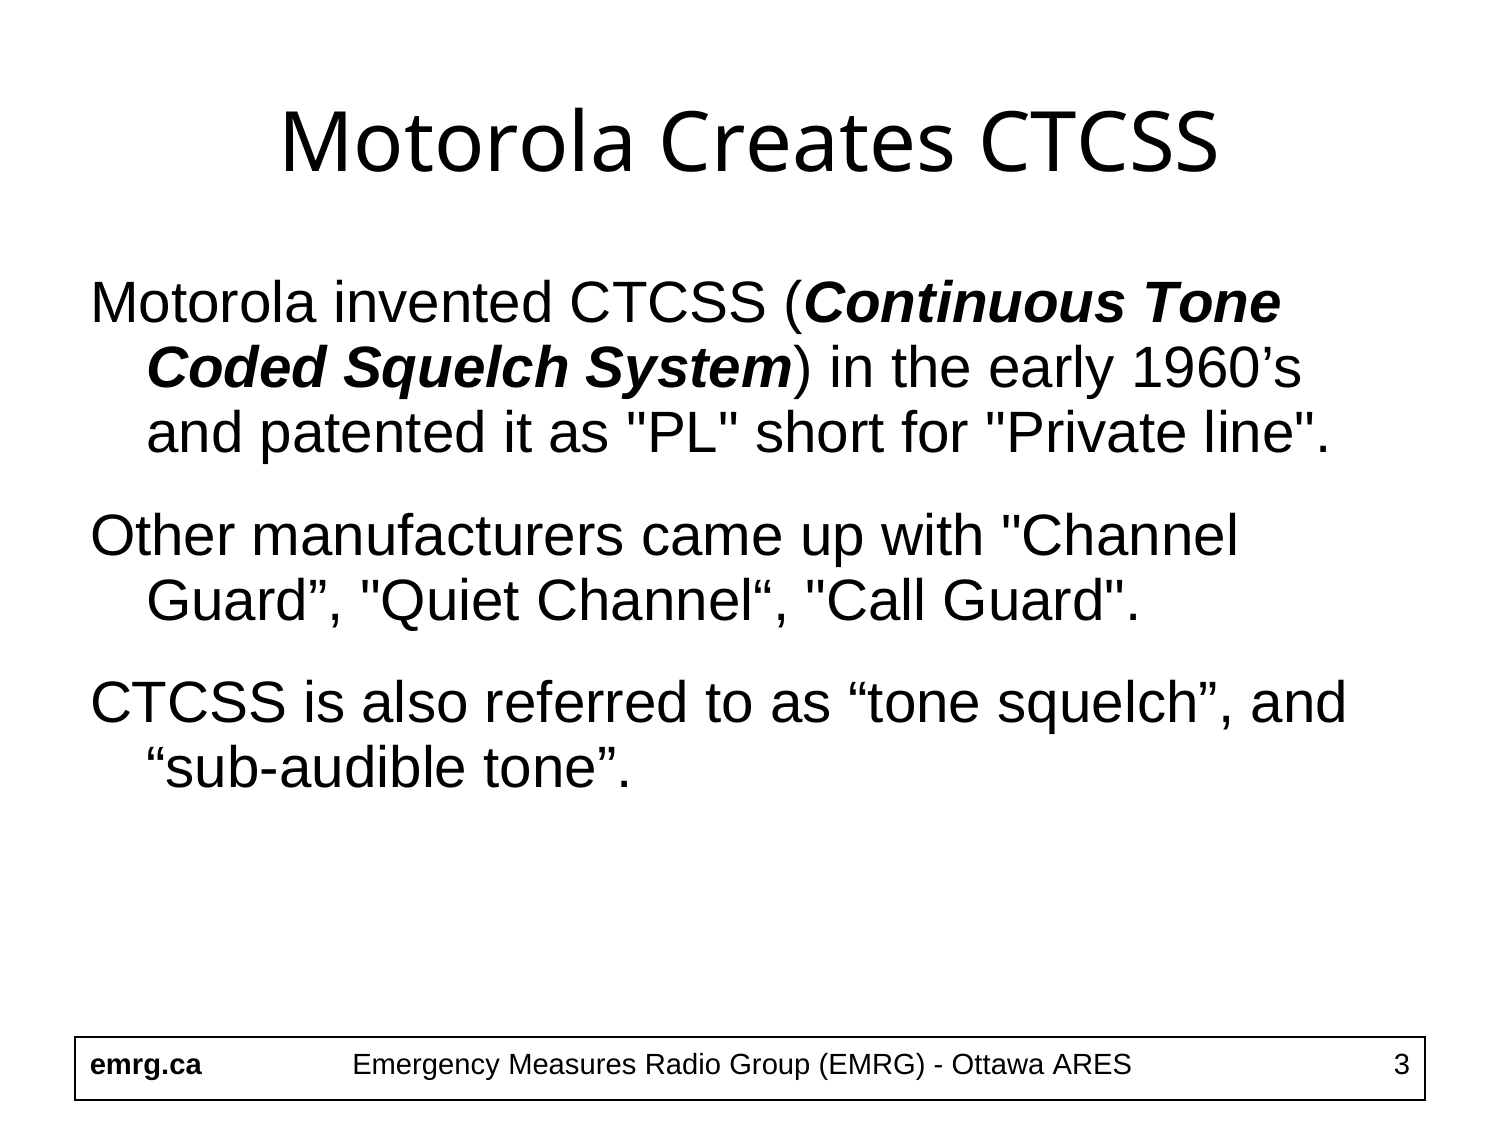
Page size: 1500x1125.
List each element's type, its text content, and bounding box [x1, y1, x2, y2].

text_box Emergency Measures Radio Group (EMRG) - Ottawa ARES [247, 1037, 1238, 1103]
list Motorola invented CTCSS (Continuous Tone Coded Squelch System) in the early 1960’s and patented it as "PL" short for "Private line". Other manufacturers came up with "Channel Guard”, "Quiet Channel“, "Call Guard". CTCSS is also referred to as “tone squelch”, and “sub-audible tone”. [75, 262, 1426, 942]
text_box <number> [1246, 1037, 1426, 1103]
title Motorola Creates CTCSS [75, 45, 1426, 233]
